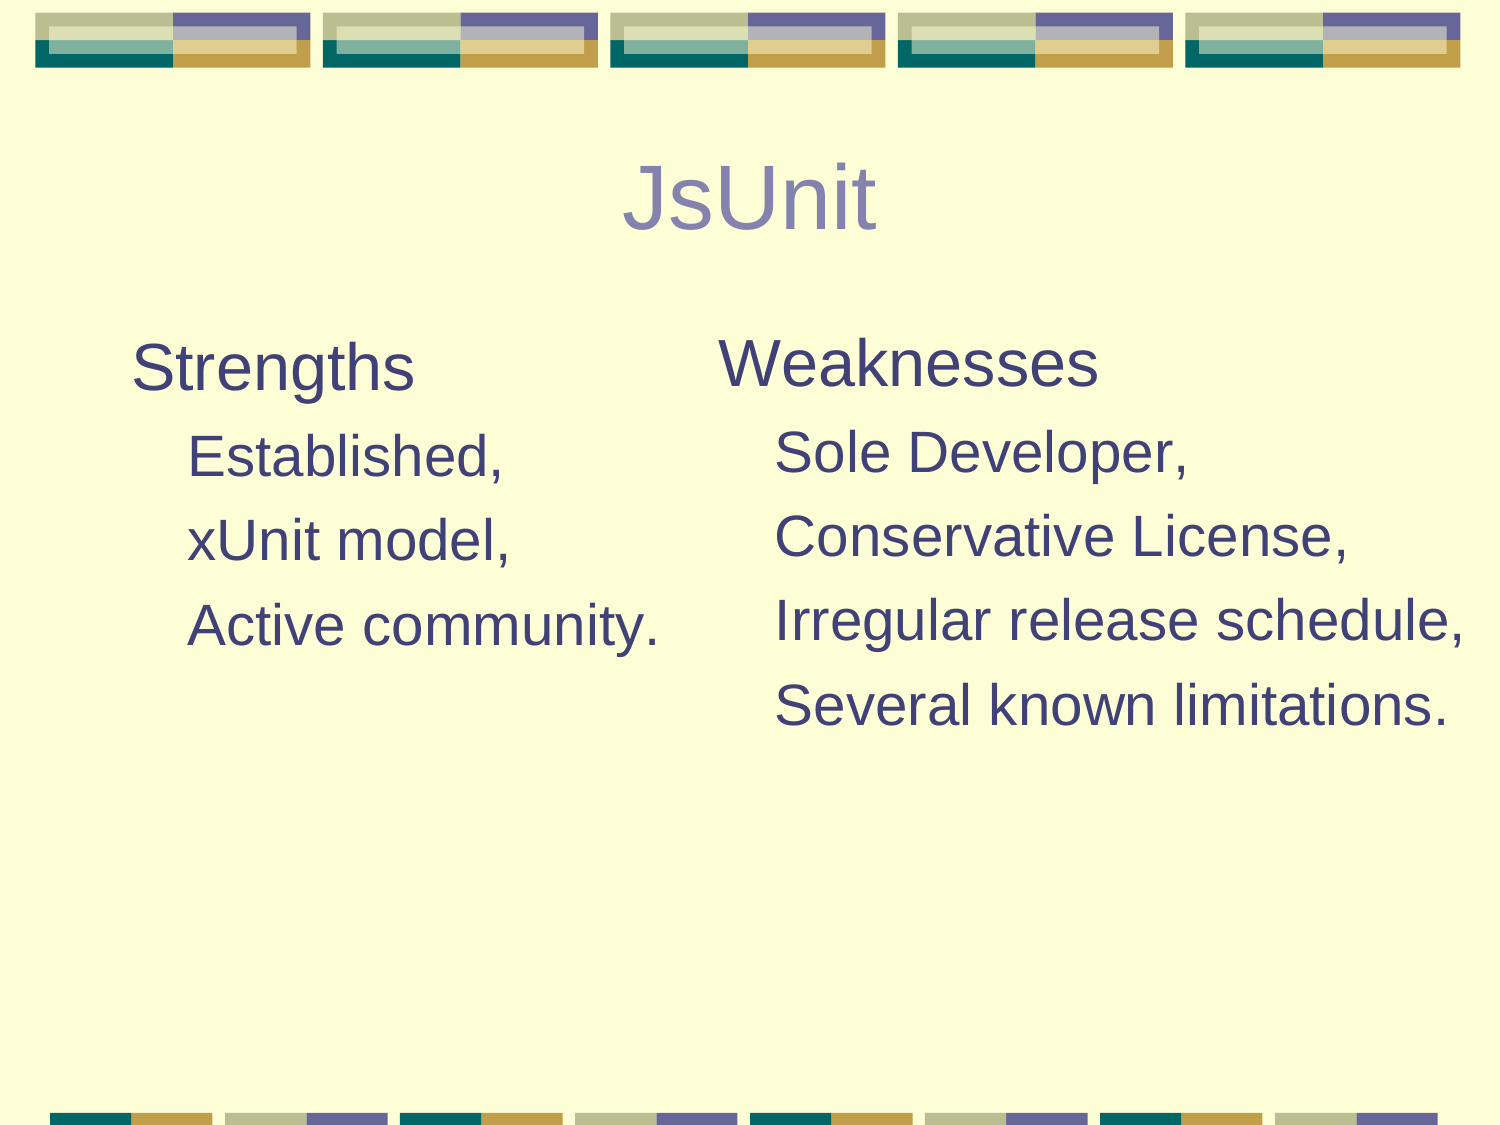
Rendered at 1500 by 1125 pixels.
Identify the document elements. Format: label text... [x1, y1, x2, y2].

list Strengths Established, xUnit model, Active community. [112, 324, 732, 1001]
list Weaknesses Sole Developer, Conservative License, Irregular release schedule, Several known limitations. [700, 320, 1480, 996]
title JsUnit [112, 79, 1388, 308]
